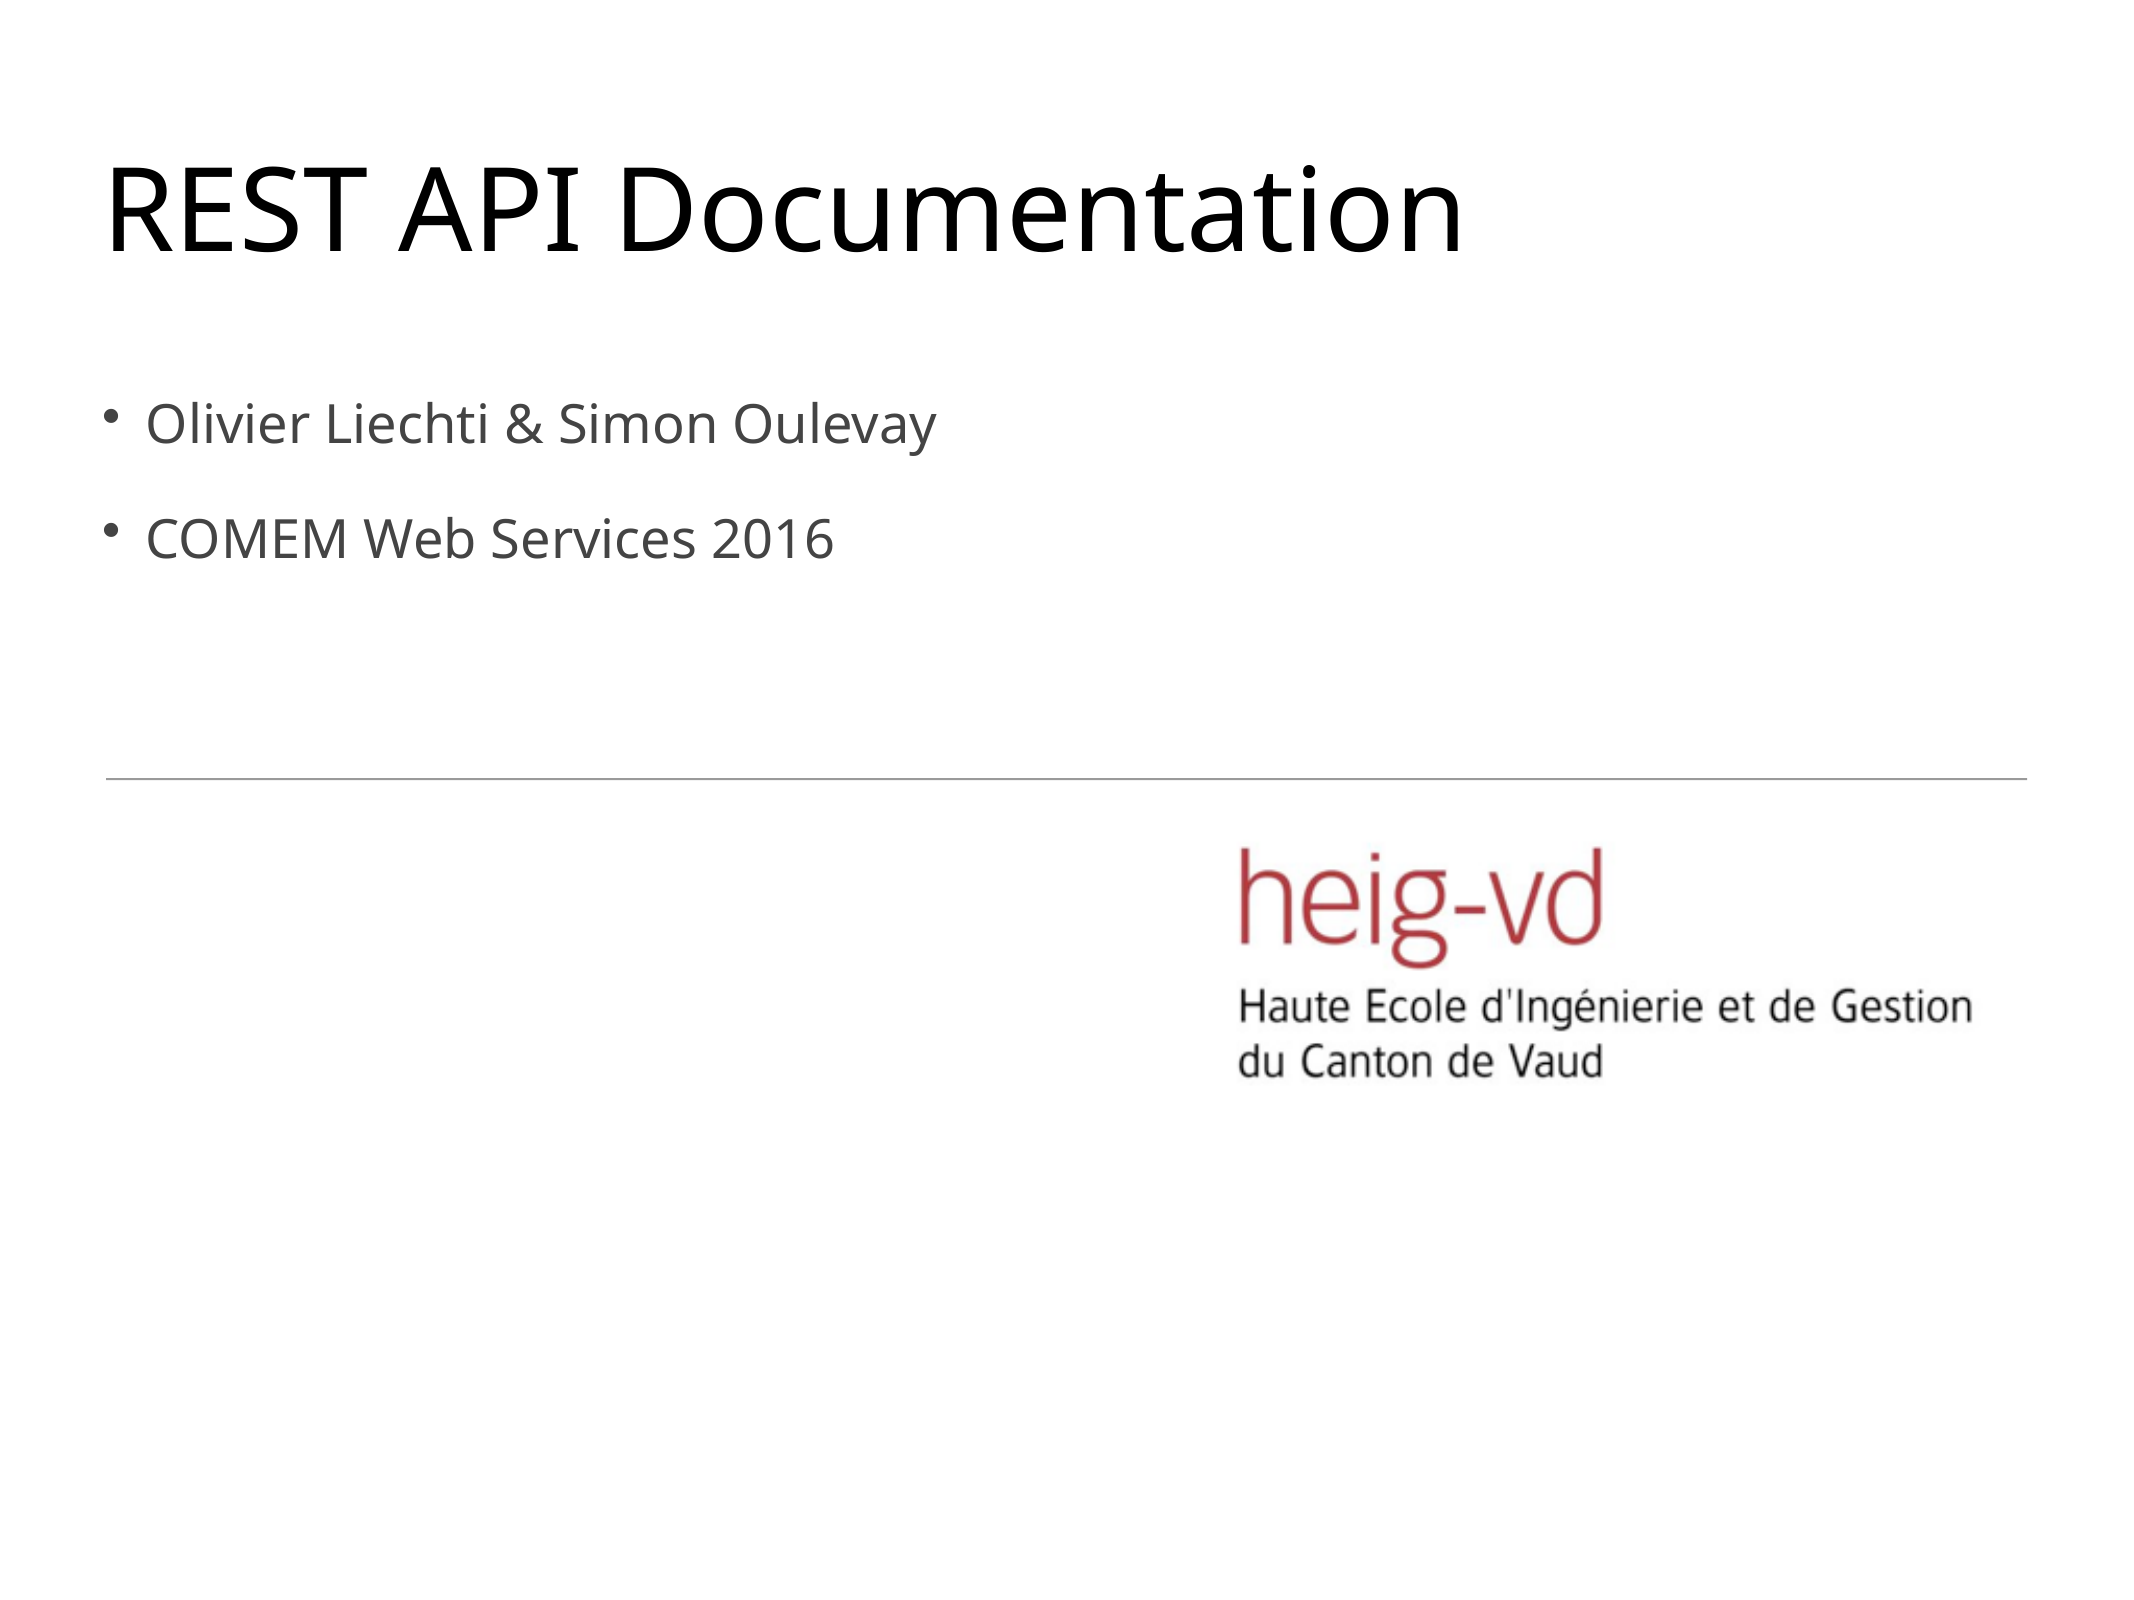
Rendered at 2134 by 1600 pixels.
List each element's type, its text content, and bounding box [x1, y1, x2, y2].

title REST API Documentation [93, 54, 2040, 284]
subtitle Olivier Liechti & Simon Oulevay COMEM Web Services 2016 [93, 381, 2040, 1459]
